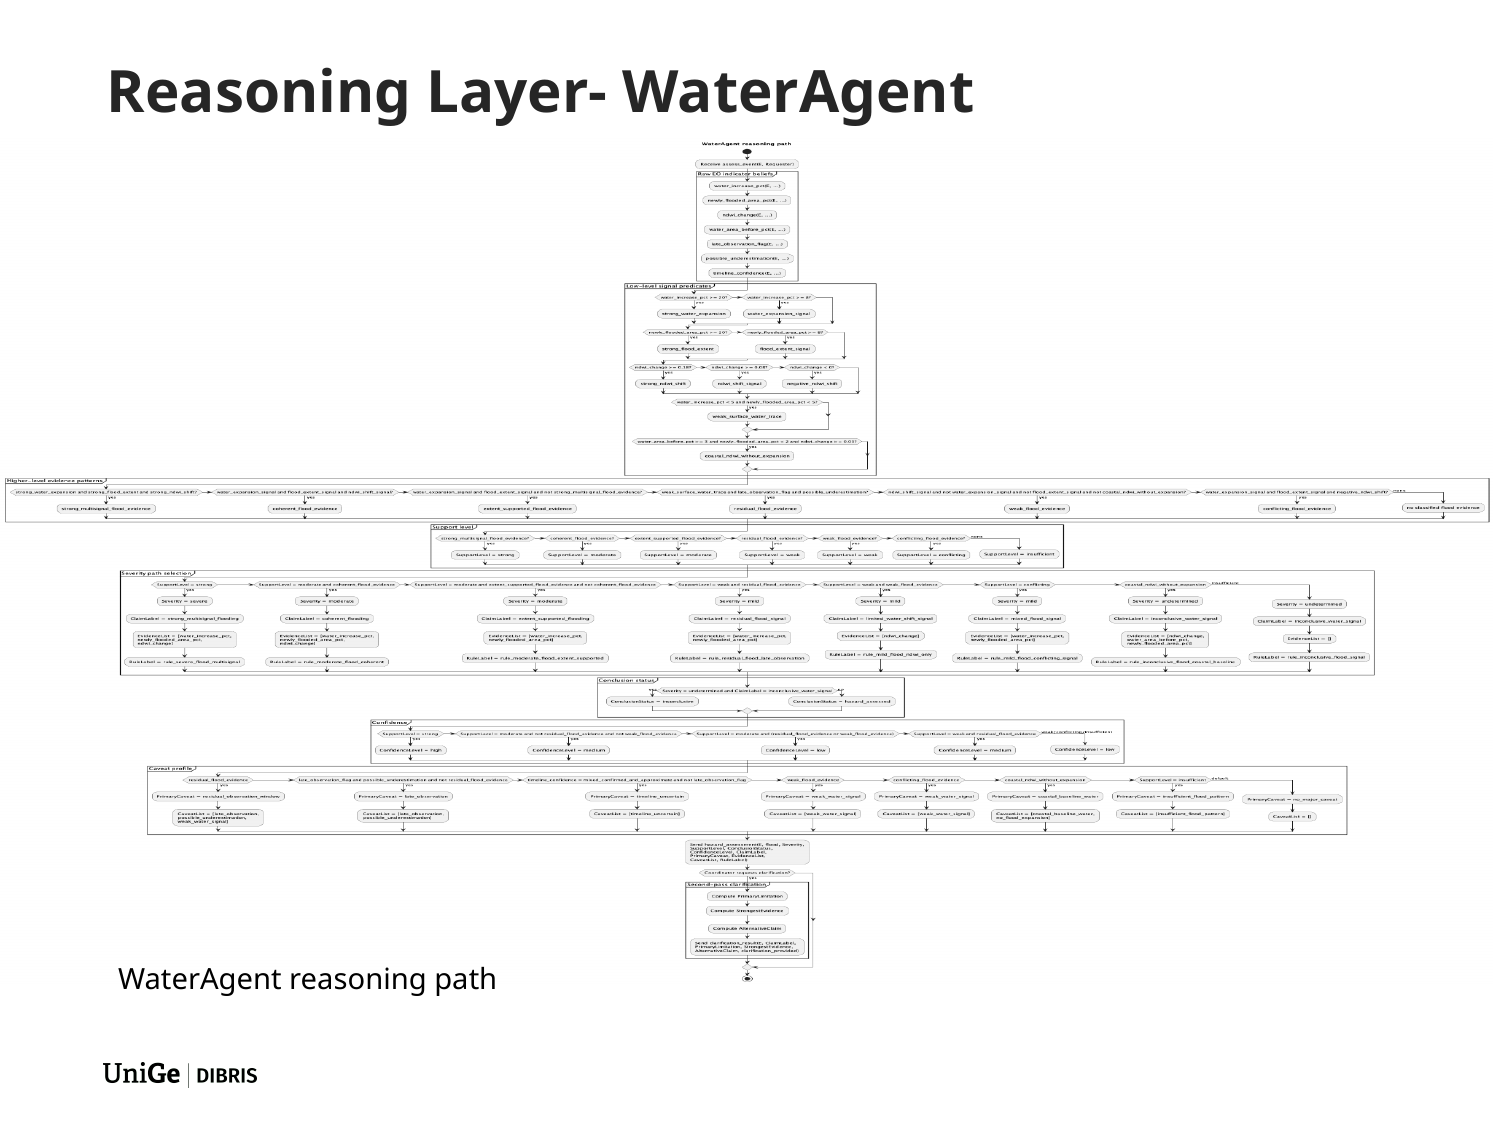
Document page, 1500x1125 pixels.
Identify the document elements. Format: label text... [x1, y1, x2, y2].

text_box Reasoning Layer- WaterAgent [91, 54, 1386, 147]
picture [103, 1062, 257, 1088]
text_box WaterAgent reasoning path [103, 942, 1397, 1014]
picture [0, 121, 1500, 1004]
